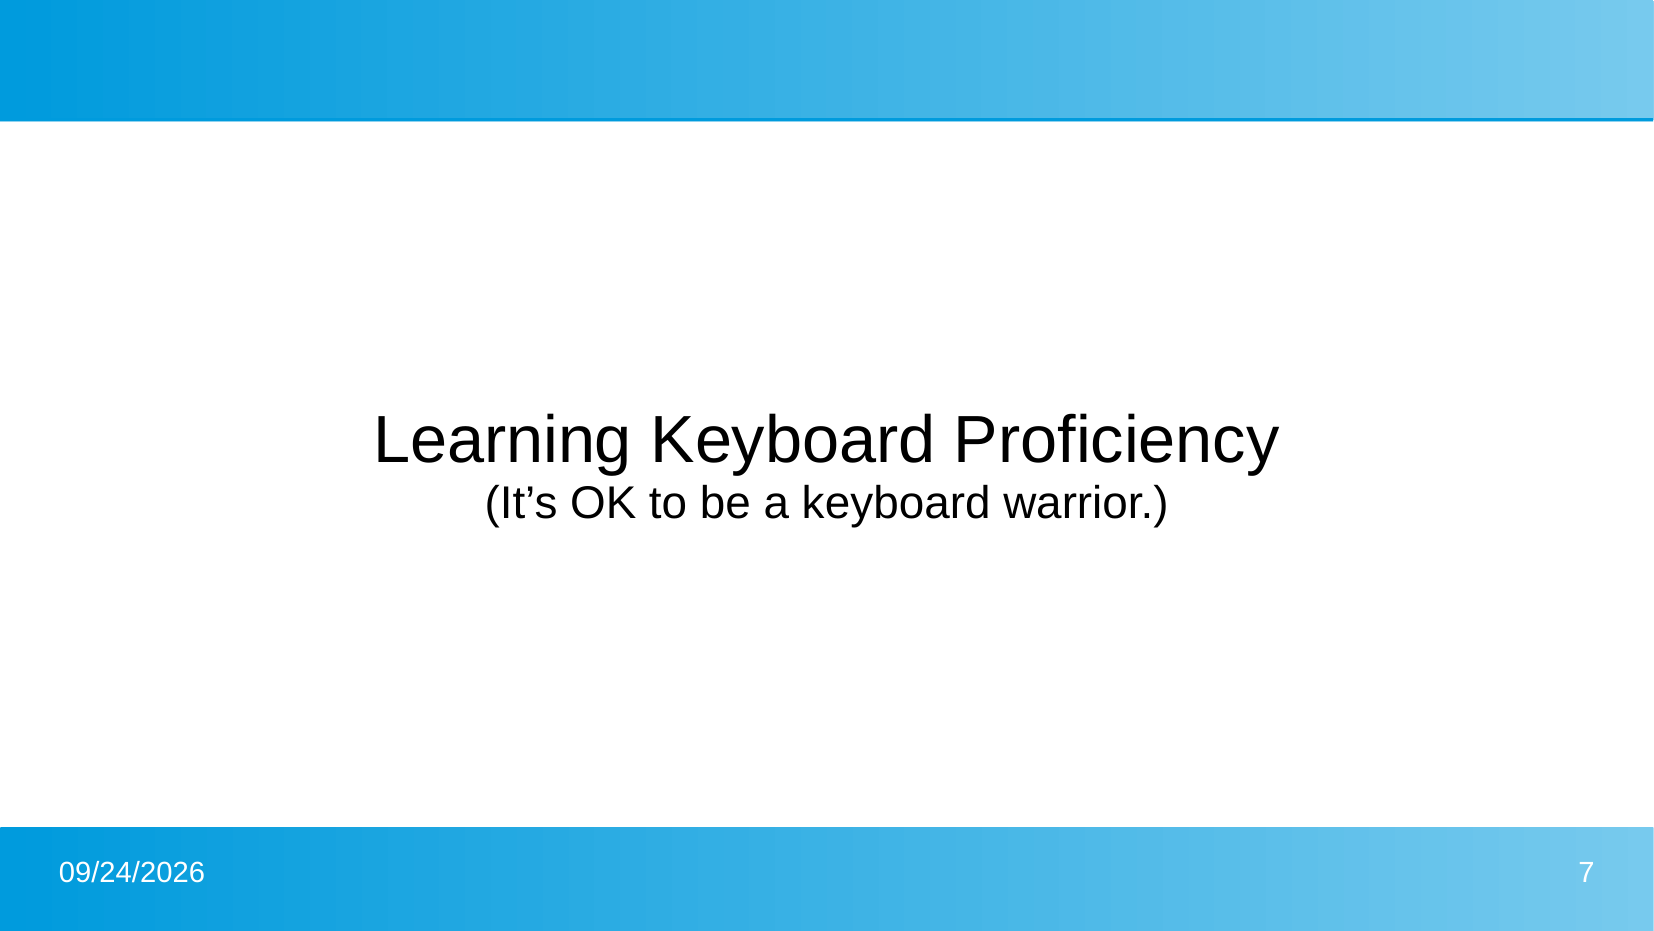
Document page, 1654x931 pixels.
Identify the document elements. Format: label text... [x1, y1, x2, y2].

subtitle Learning Keyboard Proficiency (It’s OK to be a keyboard warrior.) [59, 283, 1595, 647]
